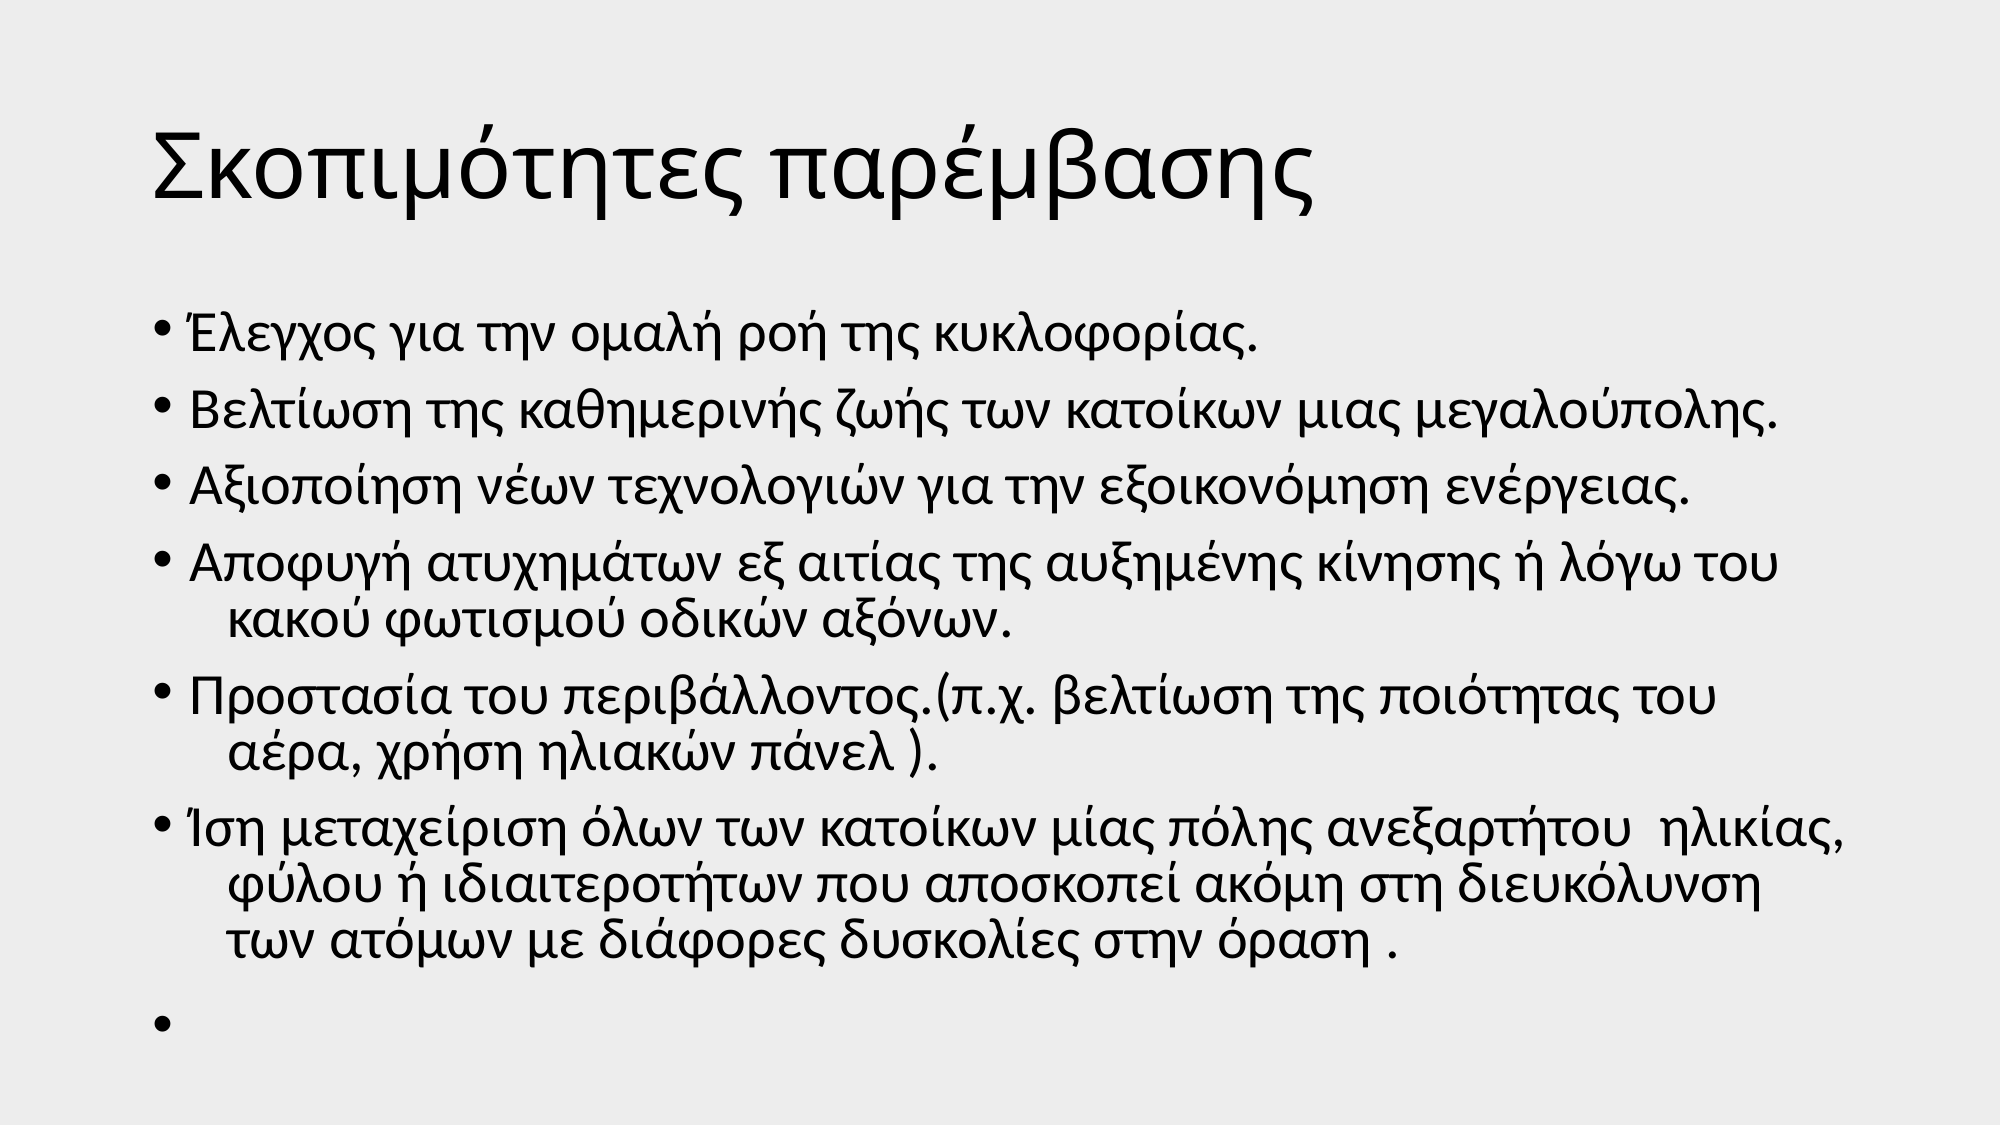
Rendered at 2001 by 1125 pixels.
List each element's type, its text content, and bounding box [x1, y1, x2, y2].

list Έλεγχος για την ομαλή ροή της κυκλοφορίας. Βελτίωση της καθημερινής ζωής των κατοίκων μιας μεγαλούπολης. Αξιοποίηση νέων τεχνολογιών για την εξοικονόμηση ενέργειας. Αποφυγή ατυχημάτων εξ αιτίας της αυξημένης κίνησης ή λόγω του κακού φωτισμού οδικών αξόνων. Προστασία του περιβάλλοντος.(π.χ. βελτίωση της ποιότητας του αέρα, χρήση ηλιακών πάνελ ). Ίση μεταχείριση όλων των κατοίκων μίας πόλης ανεξαρτήτου ηλικίας, φύλου ή ιδιαιτεροτήτων που αποσκοπεί ακόμη στη διευκόλυνση των ατόμων με διάφορες δυσκολίες στην όραση . [137, 299, 1863, 1014]
title Σκοπιμότητες παρέμβασης [137, 59, 1863, 278]
